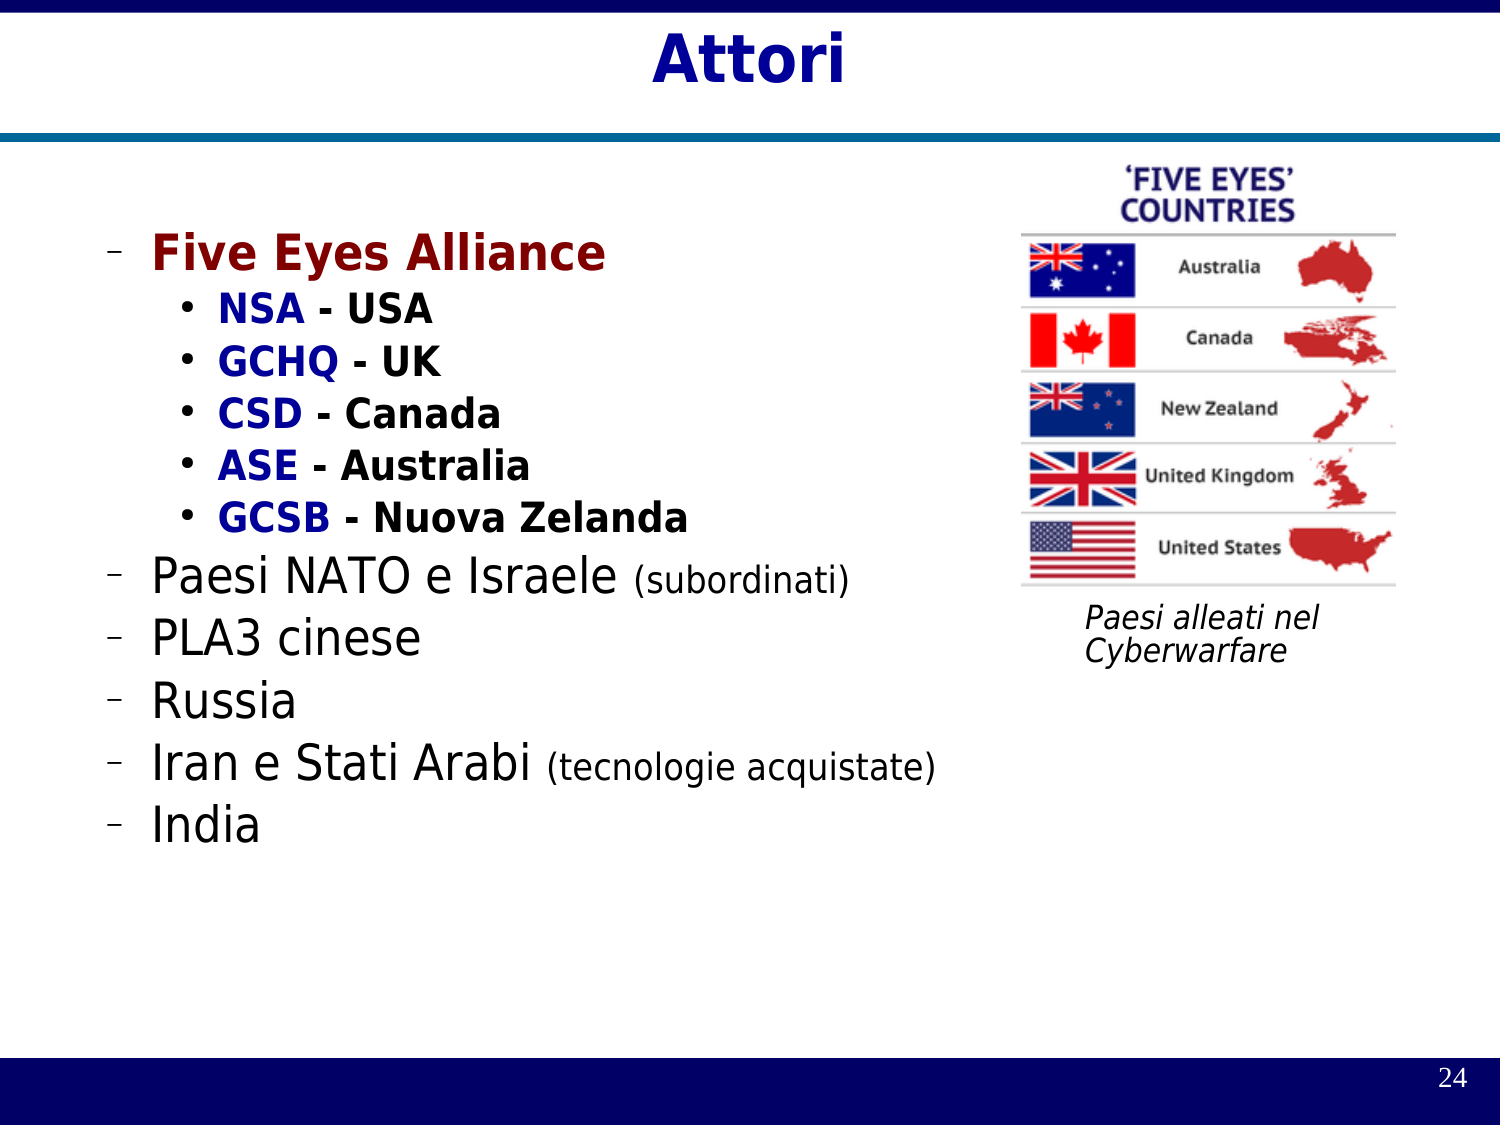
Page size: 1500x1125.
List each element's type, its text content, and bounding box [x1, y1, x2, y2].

picture [1021, 164, 1396, 605]
text_box Paesi alleati nel Cyberwarfare [1085, 603, 1321, 676]
title Attori [30, 0, 1471, 126]
list Five Eyes Alliance NSA - USA GCHQ - UK CSD - Canada ASE - Australia GCSB - Nuova Zelanda Paesi NATO e Israele (subordinati) PLA3 cinese Russia Iran e Stati Arabi (tecnologie acquistate) India [30, 149, 1471, 1021]
